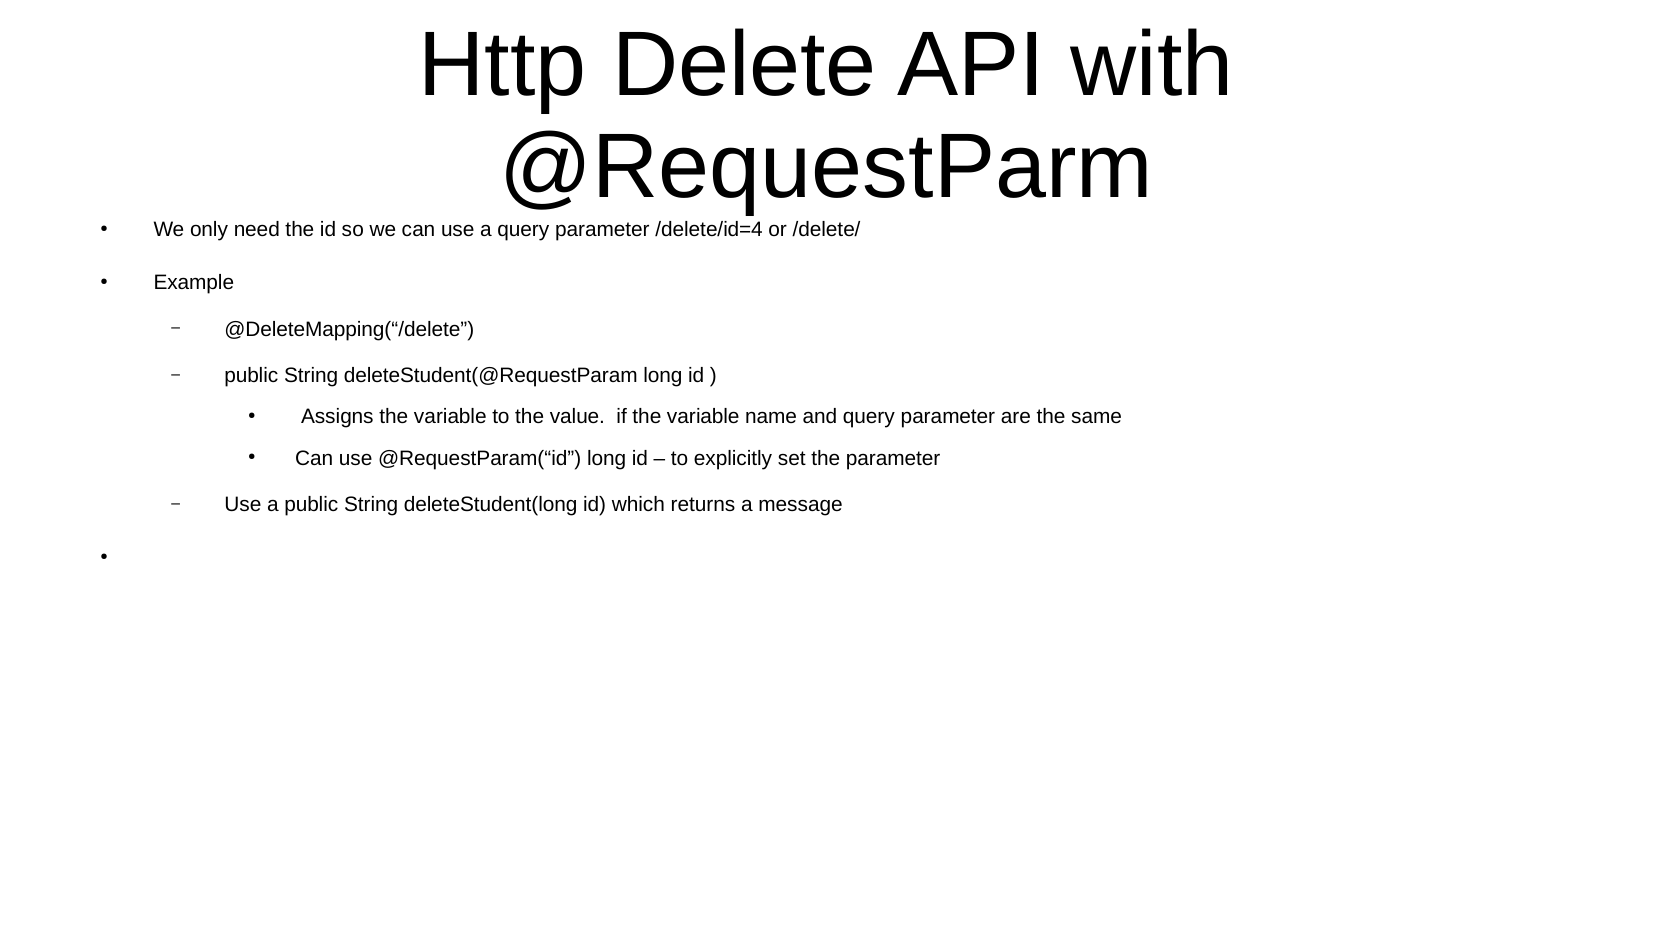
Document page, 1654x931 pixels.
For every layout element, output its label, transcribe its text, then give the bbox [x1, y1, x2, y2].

list We only need the id so we can use a query parameter /delete/id=4 or /delete/ Example @DeleteMapping(“/delete”) public String deleteStudent(@RequestParam long id ) Assigns the variable to the value. if the variable name and query parameter are the same Can use @RequestParam(“id”) long id – to explicitly set the parameter Use a public String deleteStudent(long id) which returns a message [82, 217, 1621, 916]
title Http Delete API with @RequestParm [82, 12, 1571, 217]
